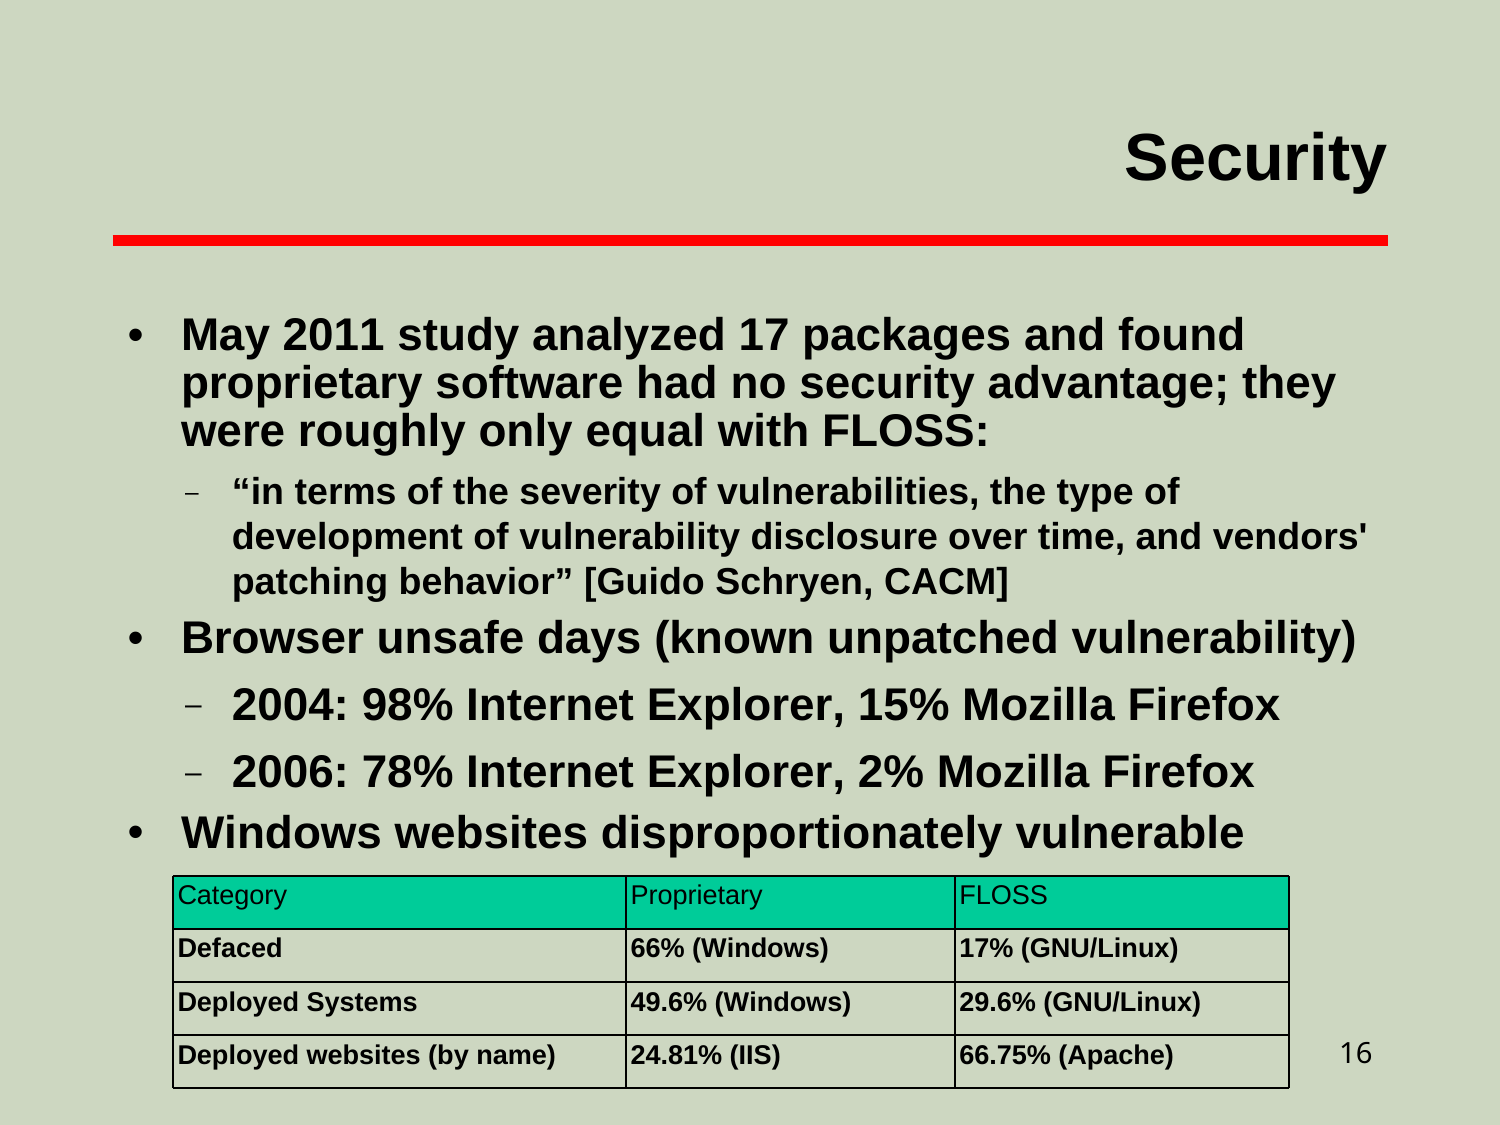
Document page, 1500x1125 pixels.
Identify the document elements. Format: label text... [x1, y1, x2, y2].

list 29.6% (GNU/Linux) [956, 983, 1288, 1034]
list Deployed websites (by name) [174, 1036, 625, 1087]
list May 2011 study analyzed 17 packages and found proprietary software had no security advantage; they were roughly only equal with FLOSS: “in terms of the severity of vulnerabilities, the type of development of vulnerability disclosure over time, and vendors' patching behavior” [Guido Schryen, CACM] Browser unsafe days (known unpatched vulnerability) 2004: 98% Internet Explorer, 15% Mozilla Firefox 2006: 78% Internet Explorer, 2% Mozilla Firefox Windows websites disproportionately vulnerable [110, 312, 1391, 1125]
list 17% (GNU/Linux) [956, 930, 1288, 981]
list 66% (Windows) [627, 930, 954, 981]
list Category [174, 877, 625, 928]
list FLOSS [956, 877, 1288, 928]
list Defaced [174, 930, 625, 981]
list 24.81% (IIS) [627, 1036, 954, 1087]
title Security [337, 85, 1388, 224]
list 66.75% (Apache) [956, 1036, 1288, 1087]
list Proprietary [627, 877, 954, 928]
list 49.6% (Windows) [627, 983, 954, 1034]
list Deployed Systems [174, 983, 625, 1034]
